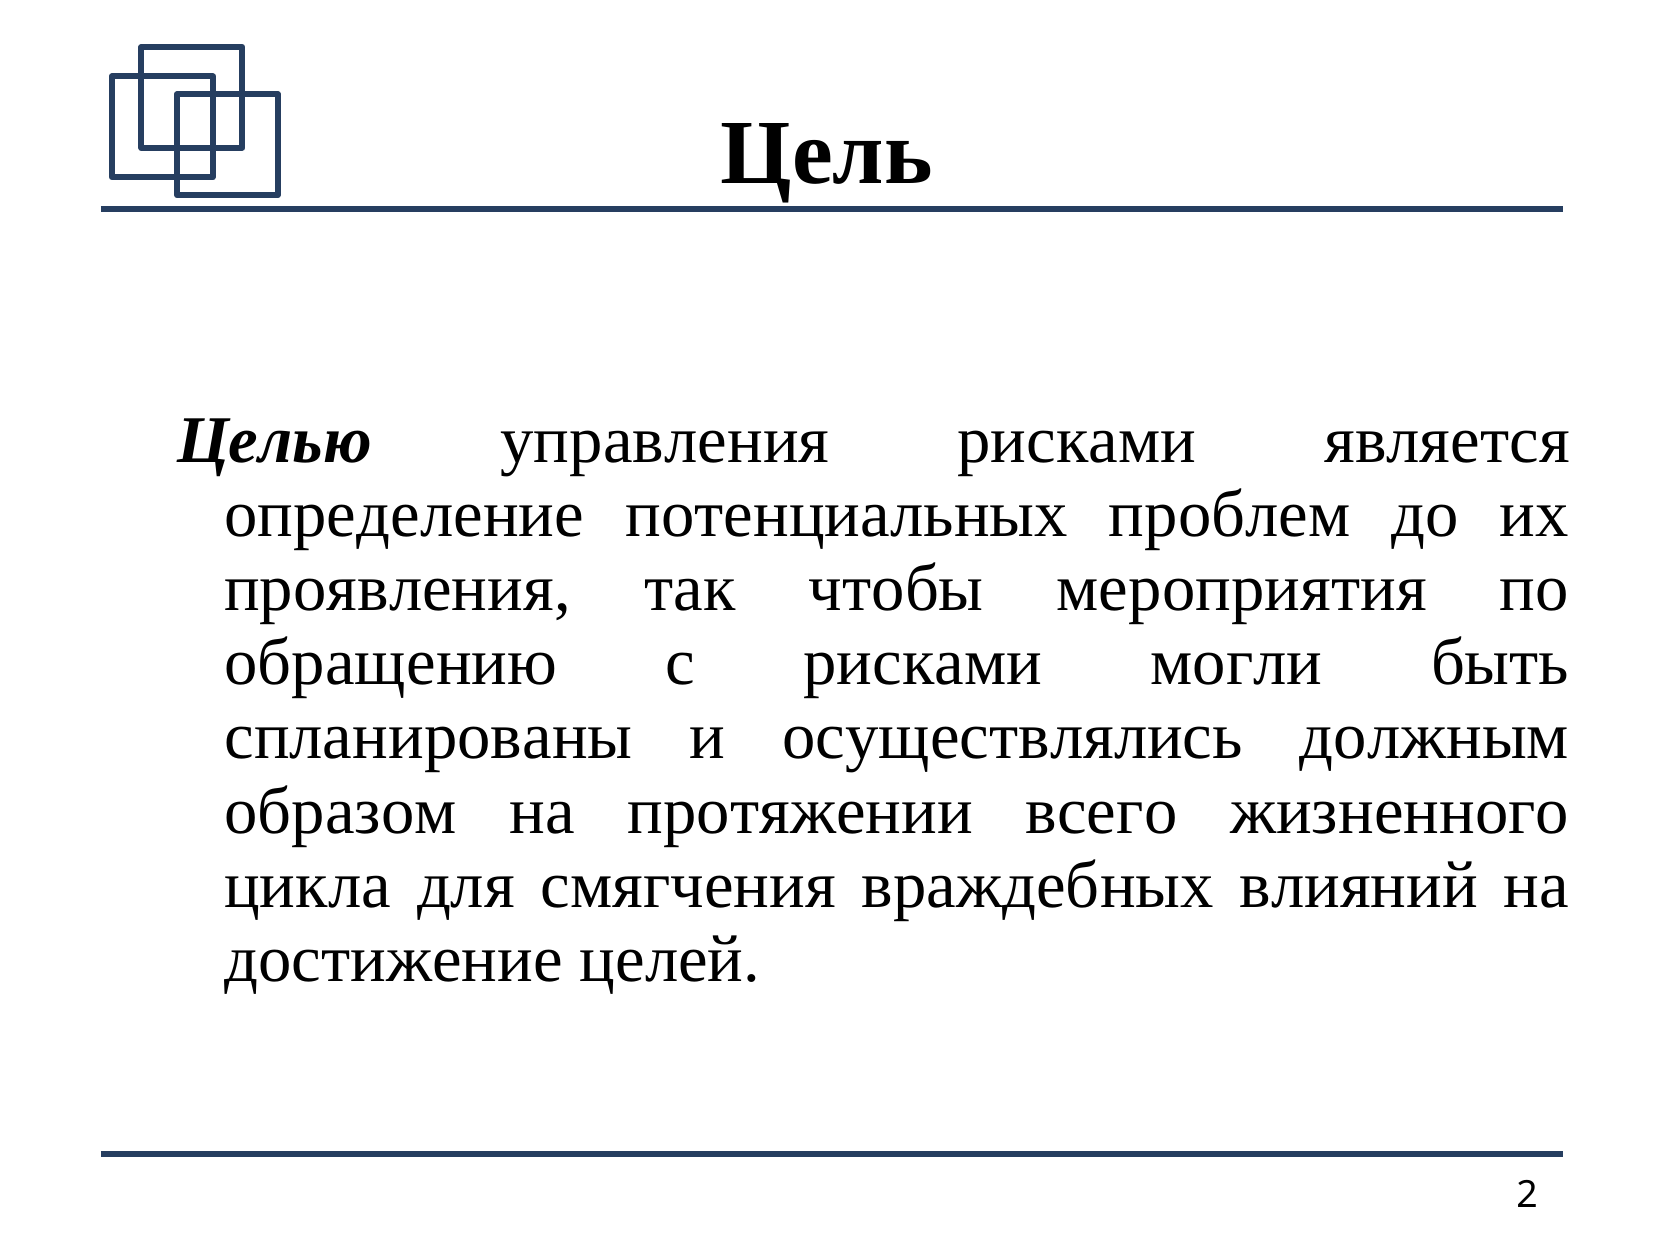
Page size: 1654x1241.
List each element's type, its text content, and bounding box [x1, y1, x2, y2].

title Цель [82, 49, 1571, 257]
subtitle Целью управления рисками является определение потенциальных проблем до их проявления, так чтобы мероприятия по обращению с рисками могли быть спланированы и осуществлялись должным образом на протяжении всего жизненного цикла для смягчения враждебных влияний на достижение целей. [82, 290, 1571, 1109]
